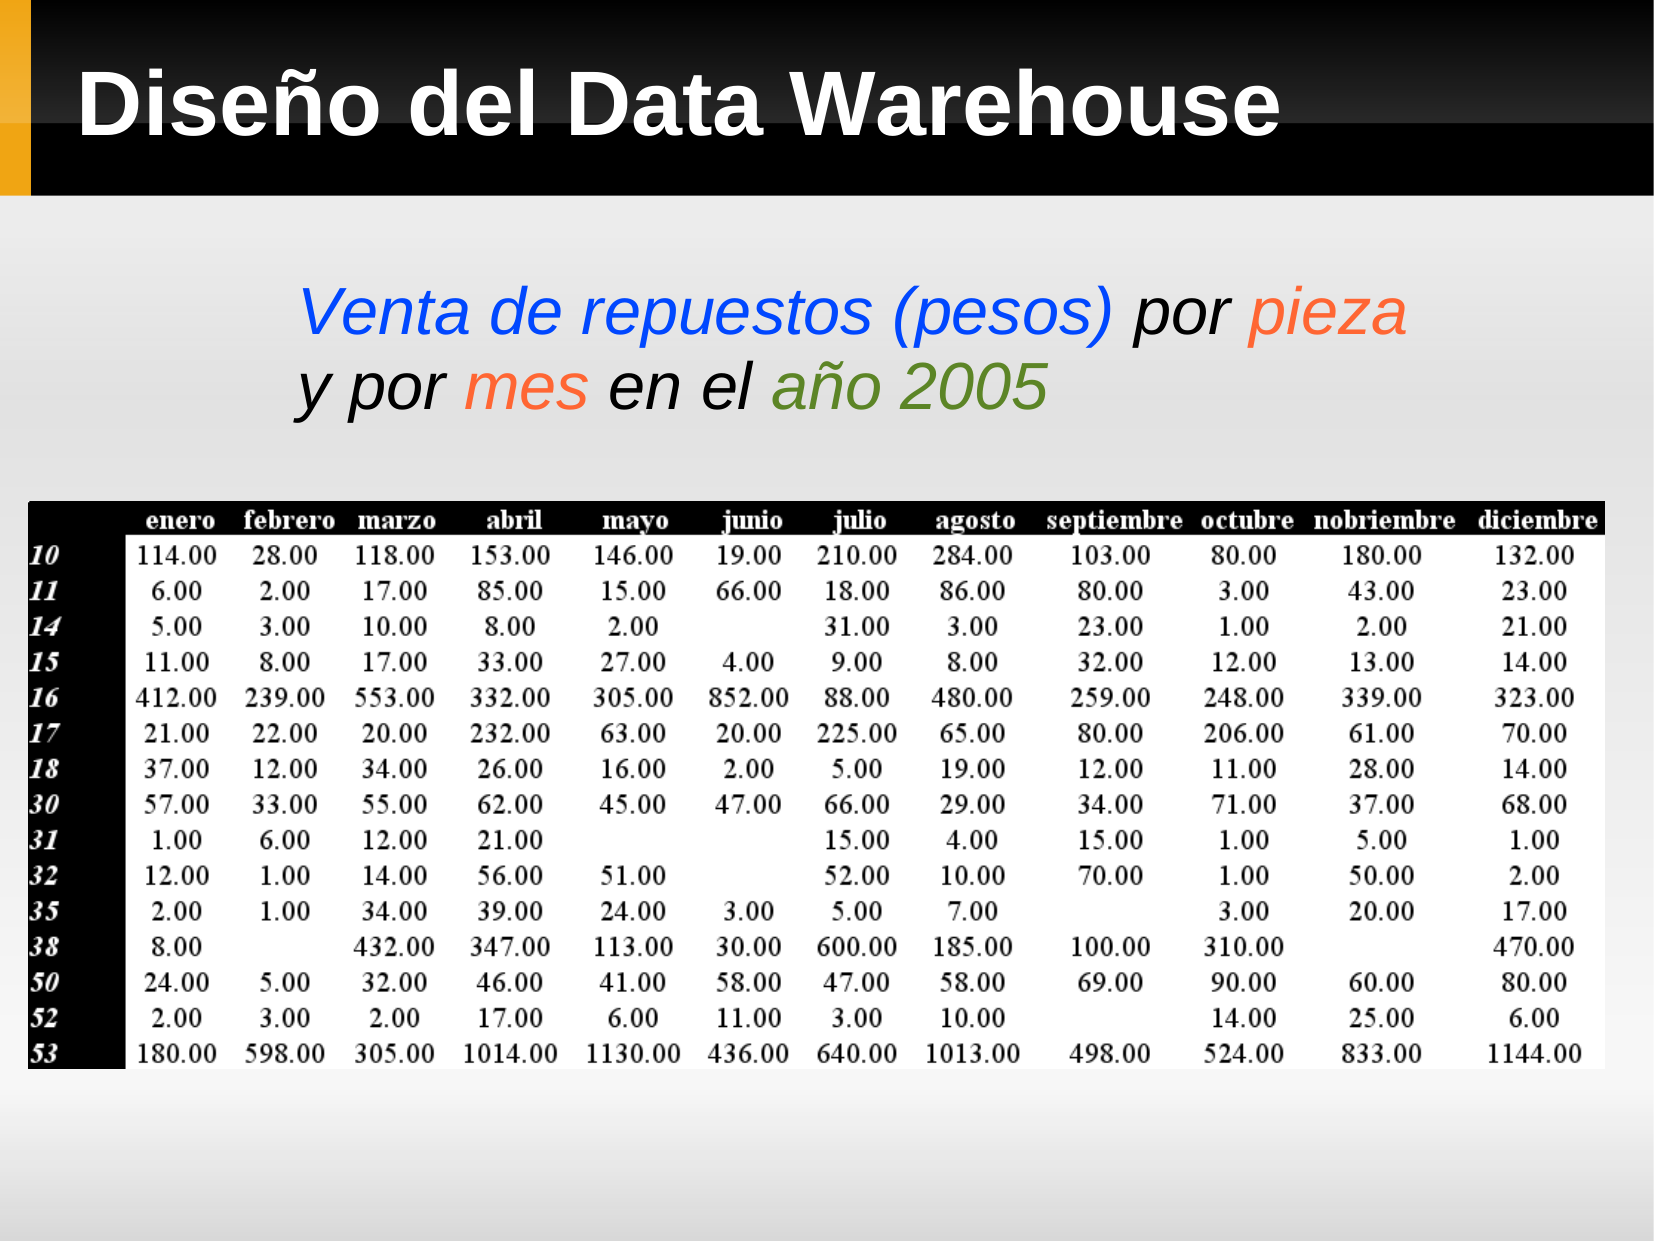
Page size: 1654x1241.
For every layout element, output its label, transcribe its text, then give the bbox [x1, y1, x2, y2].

picture [0, 0, 1654, 1241]
title Diseño del Data Warehouse [76, 7, 1565, 200]
text_box Venta de repuestos (pesos) por pieza y por mes en el año 2005 [264, 266, 1447, 432]
